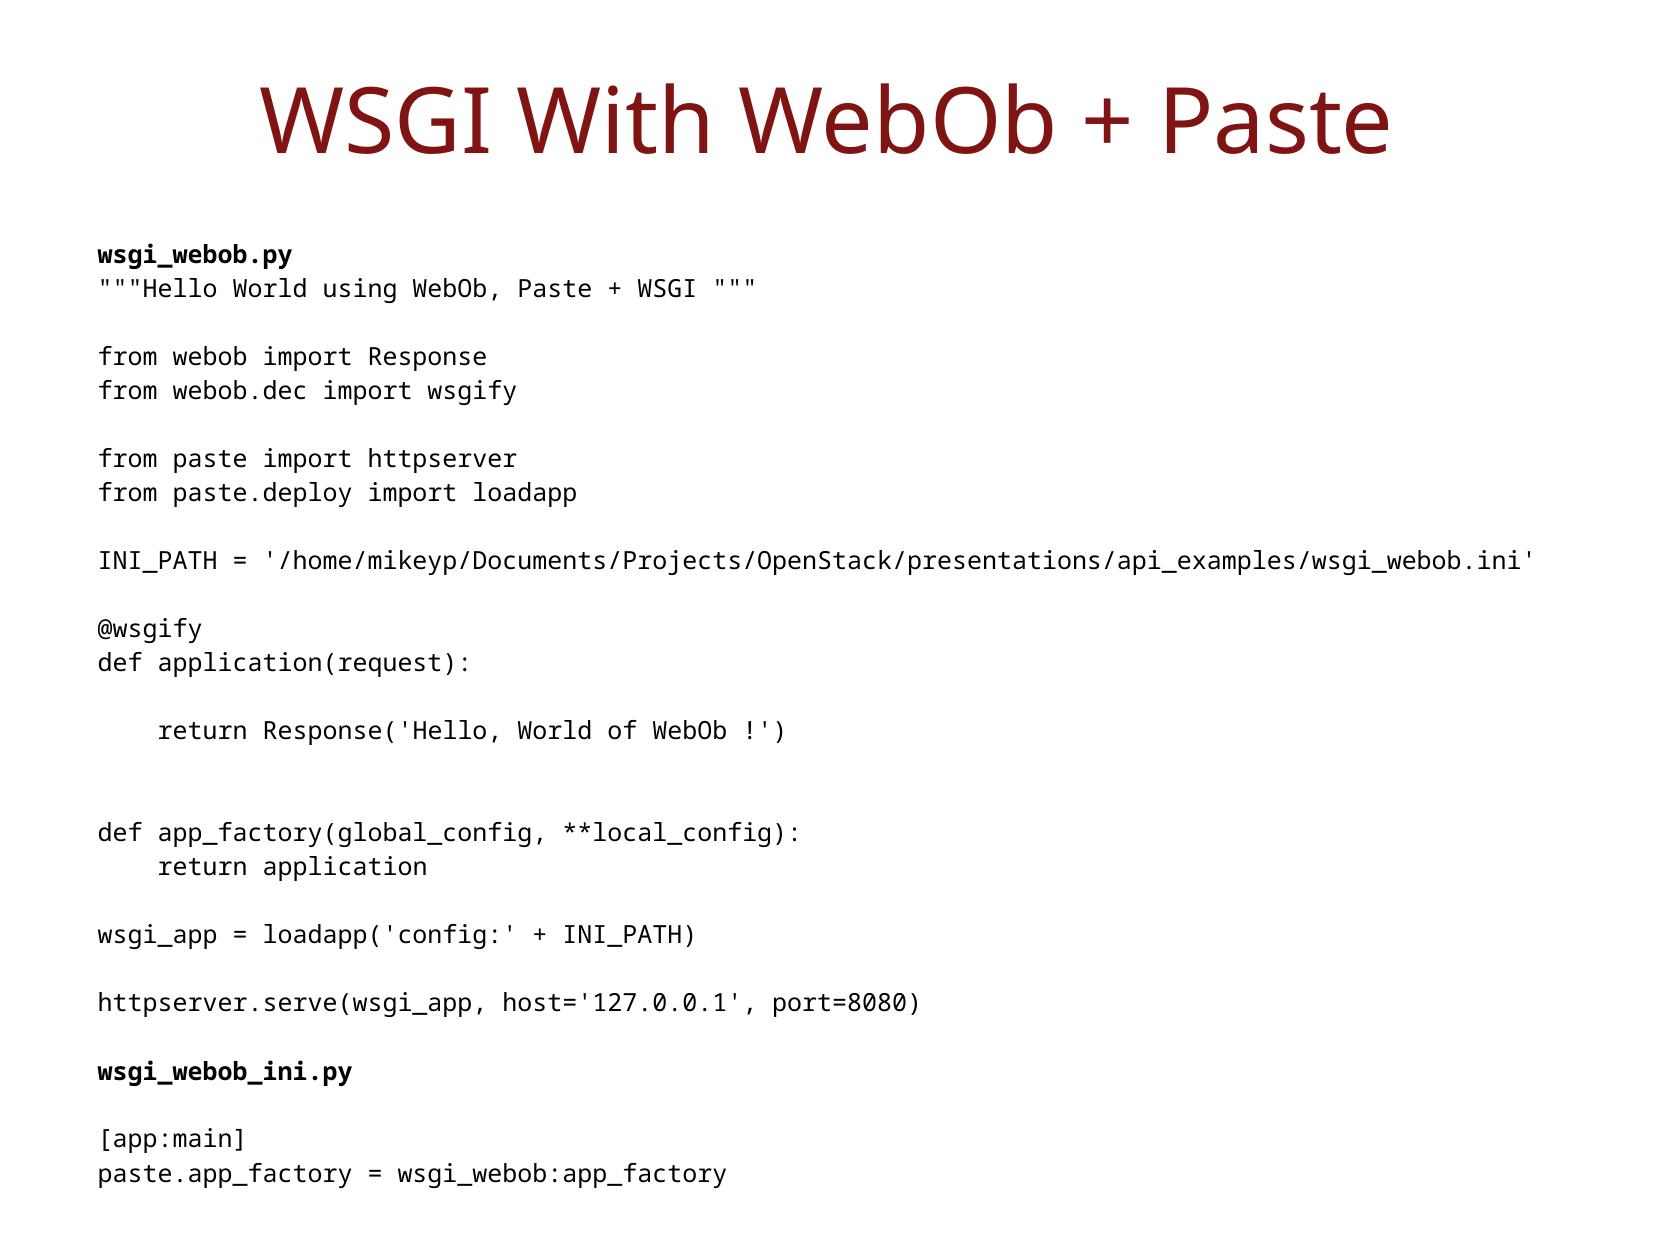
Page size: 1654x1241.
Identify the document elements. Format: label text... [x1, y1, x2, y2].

title WSGI With WebOb + Paste [82, 56, 1571, 181]
text_box wsgi_webob.py """Hello World using WebOb, Paste + WSGI """ from webob import Response from webob.dec import wsgify from paste import httpserver from paste.deploy import loadapp INI_PATH = '/home/mikeyp/Documents/Projects/OpenStack/presentations/api_examples/wsgi_webob.ini' @wsgify def application(request): return Response('Hello, World of WebOb !') def app_factory(global_config, **local_config): return application wsgi_app = loadapp('config:' + INI_PATH) httpserver.serve(wsgi_app, host='127.0.0.1', port=8080) wsgi_webob_ini.py [app:main] paste.app_factory = wsgi_webob:app_factory [82, 229, 1654, 1086]
